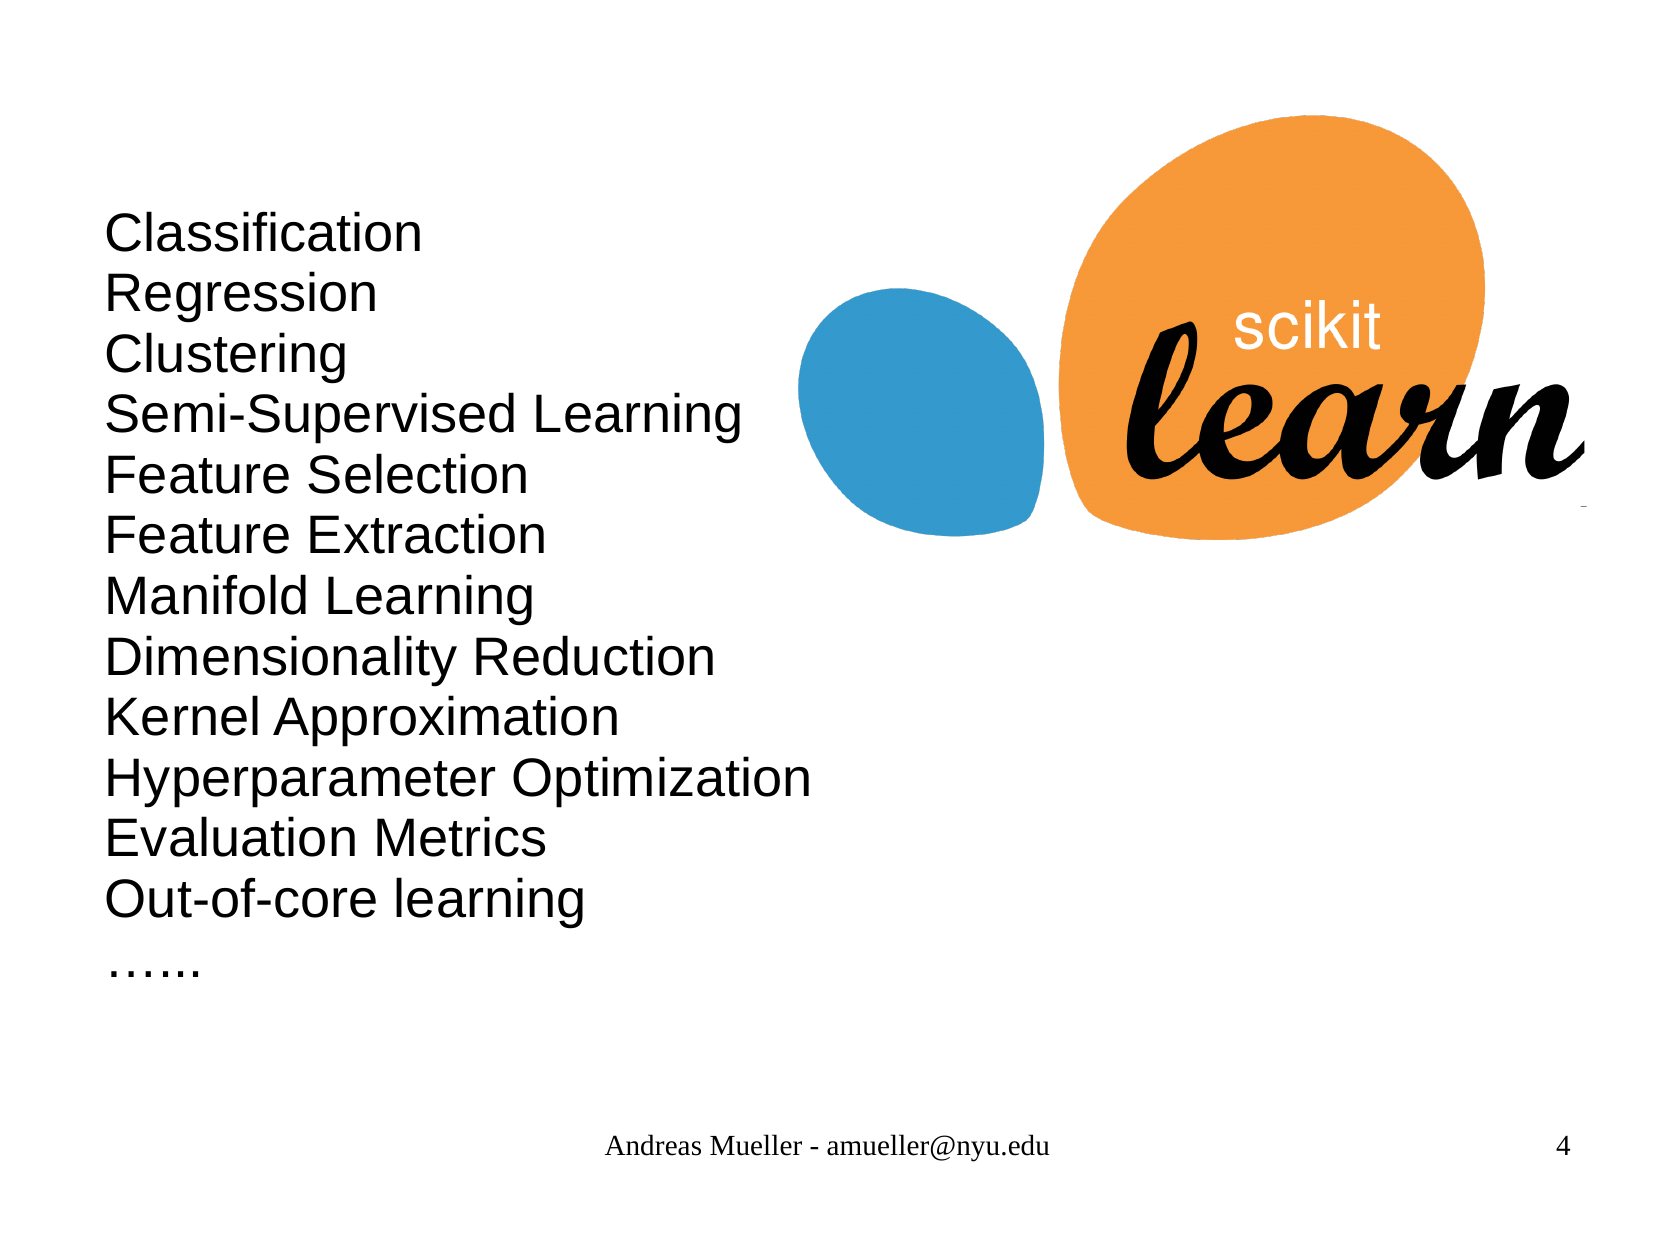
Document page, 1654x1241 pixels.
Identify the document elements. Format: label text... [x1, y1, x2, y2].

picture [780, 14, 1602, 566]
text_box Classification Regression Clustering Semi-Supervised Learning Feature Selection Feature Extraction Manifold Learning Dimensionality Reduction Kernel Approximation Hyperparameter Optimization Evaluation Metrics Out-of-core learning …... [90, 195, 1021, 1021]
